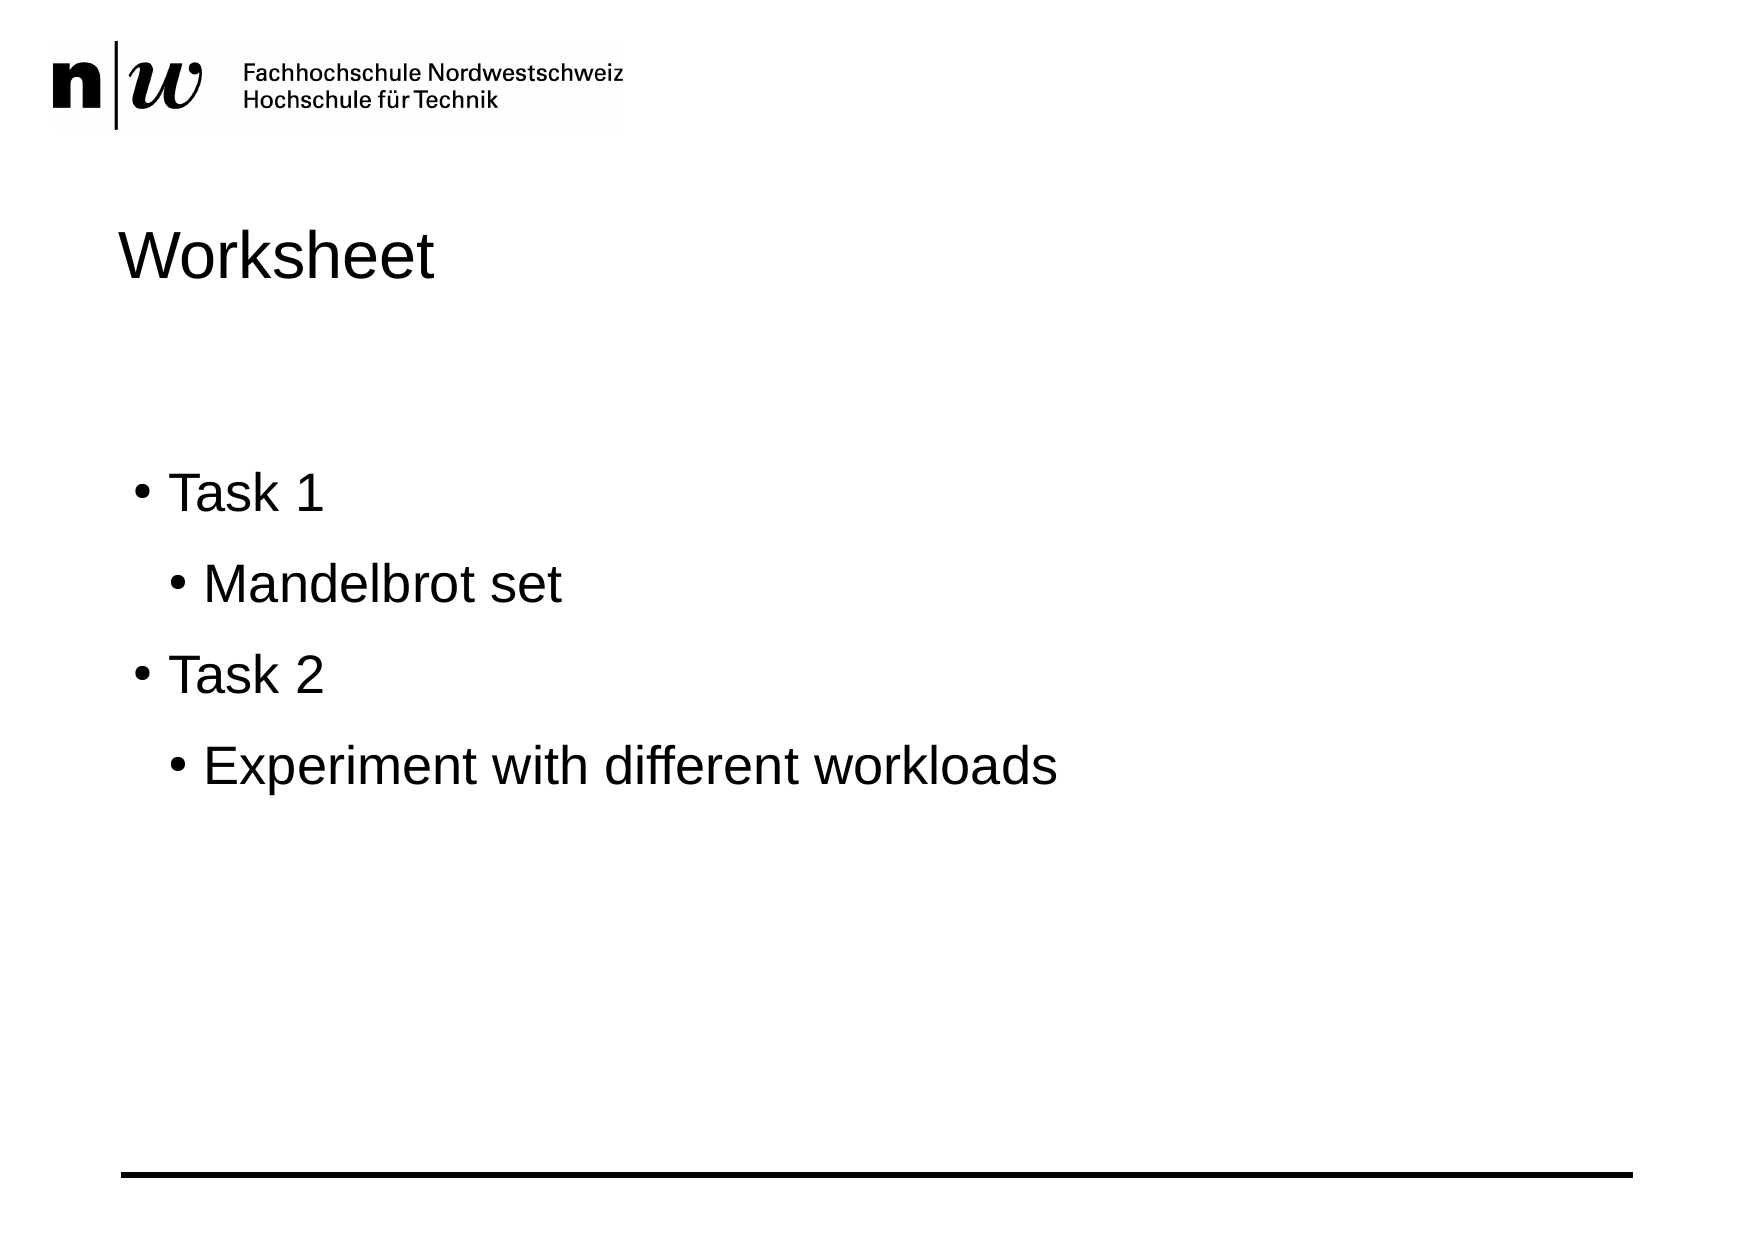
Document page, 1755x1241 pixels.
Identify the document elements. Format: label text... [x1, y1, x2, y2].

text_box Worksheet [118, 212, 1606, 296]
picture [53, 41, 623, 130]
text_box Task 1 Mandelbrot set Task 2 Experiment with different workloads [118, 425, 1630, 1146]
